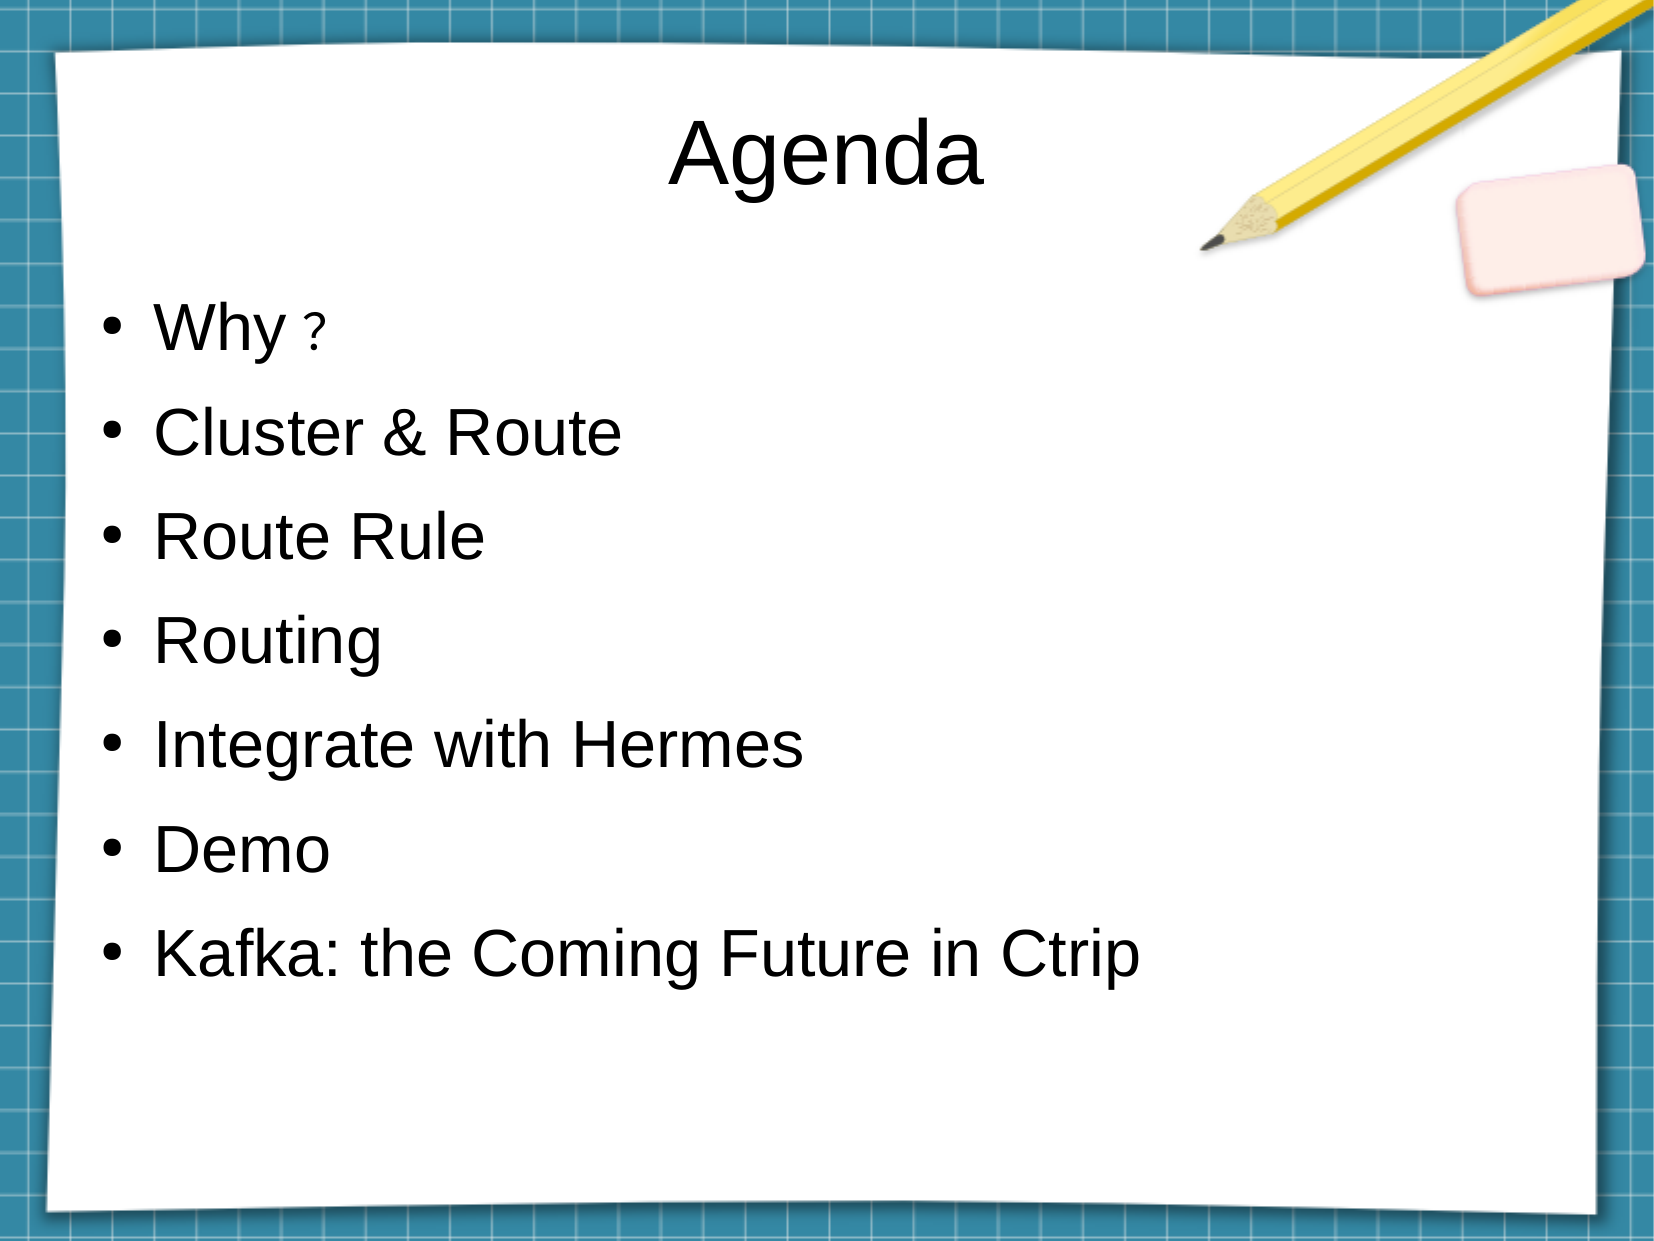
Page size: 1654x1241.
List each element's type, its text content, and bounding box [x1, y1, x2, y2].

title Agenda [82, 49, 1571, 257]
list Why？ Cluster & Route Route Rule Routing Integrate with Hermes Demo Kafka: the Coming Future in Ctrip [82, 290, 1571, 1010]
picture [0, 0, 1654, 1241]
